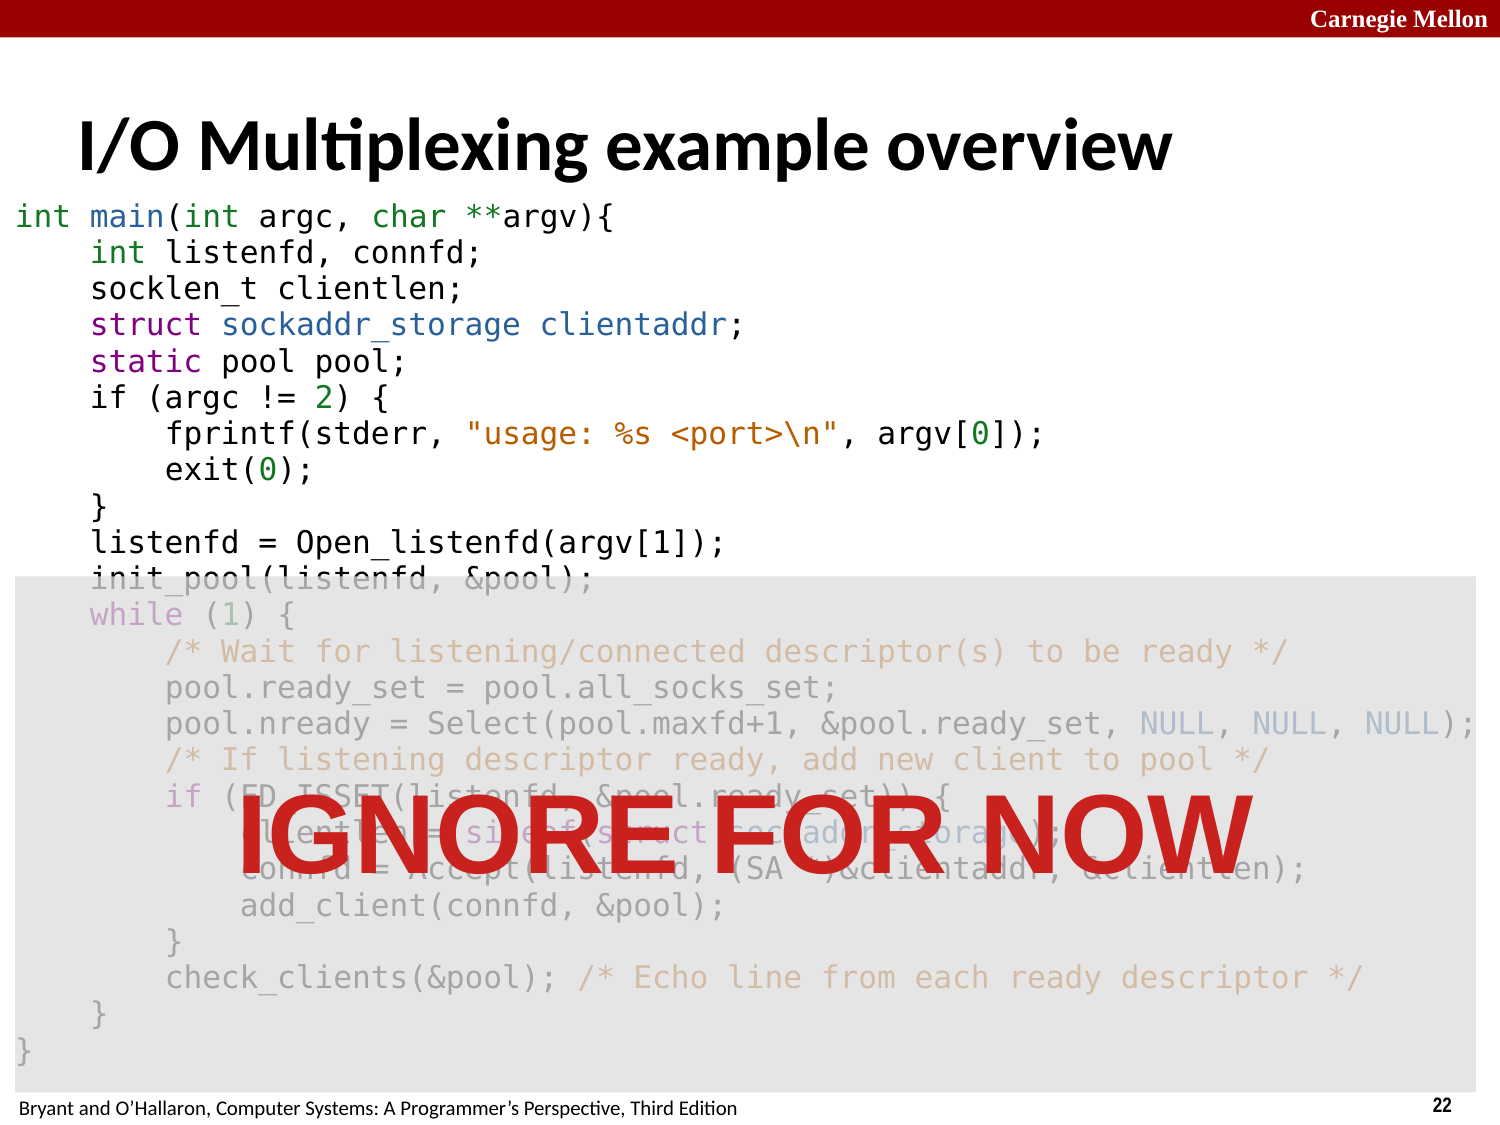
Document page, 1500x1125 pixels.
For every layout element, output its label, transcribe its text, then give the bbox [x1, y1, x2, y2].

text_box IGNORE FOR NOW [15, 576, 1476, 1093]
title I/O Multiplexing example overview [62, 93, 1337, 188]
text_box int main(int argc, char **argv){ int listenfd, connfd; socklen_t clientlen; struct sockaddr_storage clientaddr; static pool pool; if (argc != 2) { fprintf(stderr, "usage: %s <port>\n", argv[0]); exit(0); } listenfd = Open_listenfd(argv[1]); init_pool(listenfd, &pool); while (1) { /* Wait for listening/connected descriptor(s) to be ready */ pool.ready_set = pool.all_socks_set; pool.nready = Select(pool.maxfd+1, &pool.ready_set, NULL, NULL, NULL); /* If listening descriptor ready, add new client to pool */ if (FD_ISSET(listenfd, &pool.ready_set)) { clientlen = sizeof(struct sockaddr_storage); connfd = Accept(listenfd, (SA *)&clientaddr, &clientlen); add_client(connfd, &pool); } check_clients(&pool); /* Echo line from each ready descriptor */ } } [0, 190, 1500, 1125]
